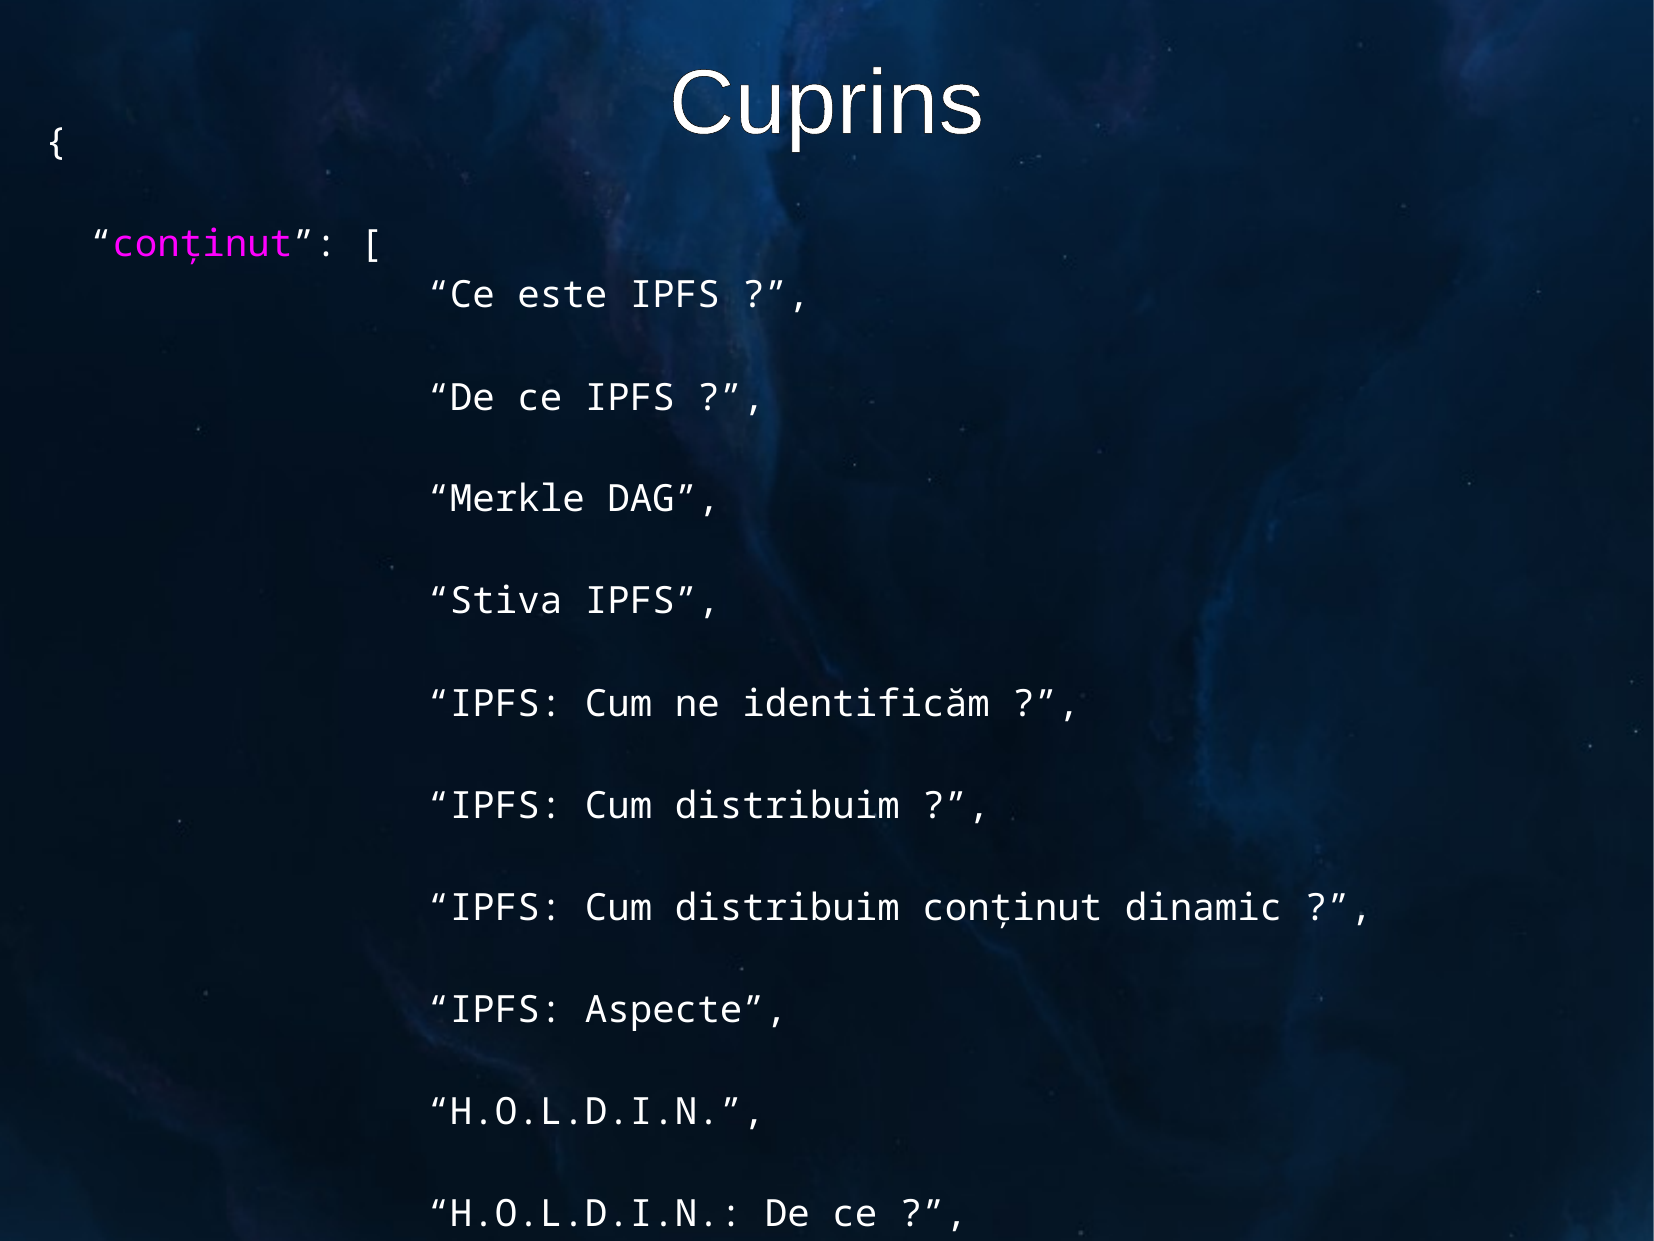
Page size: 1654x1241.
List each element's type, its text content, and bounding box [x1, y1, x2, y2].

picture [0, 0, 1654, 1241]
text_box { “conținut”: [ “Ce este IPFS ?”, “De ce IPFS ?”, “Merkle DAG”, “Stiva IPFS”, “IPFS: Cum ne identificăm ?”, “IPFS: Cum distribuim ?”, “IPFS: Cum distribuim conținut dinamic ?”, “IPFS: Aspecte”, “H.O.L.D.I.N.”, “H.O.L.D.I.N.: De ce ?”, “H.O.L.D.I.N.: Arhitectură”, “H.O.L.D.I.N.: Demo”, “Concluzii”, ] } [30, 107, 1606, 1241]
title Cuprins [82, 49, 1571, 107]
